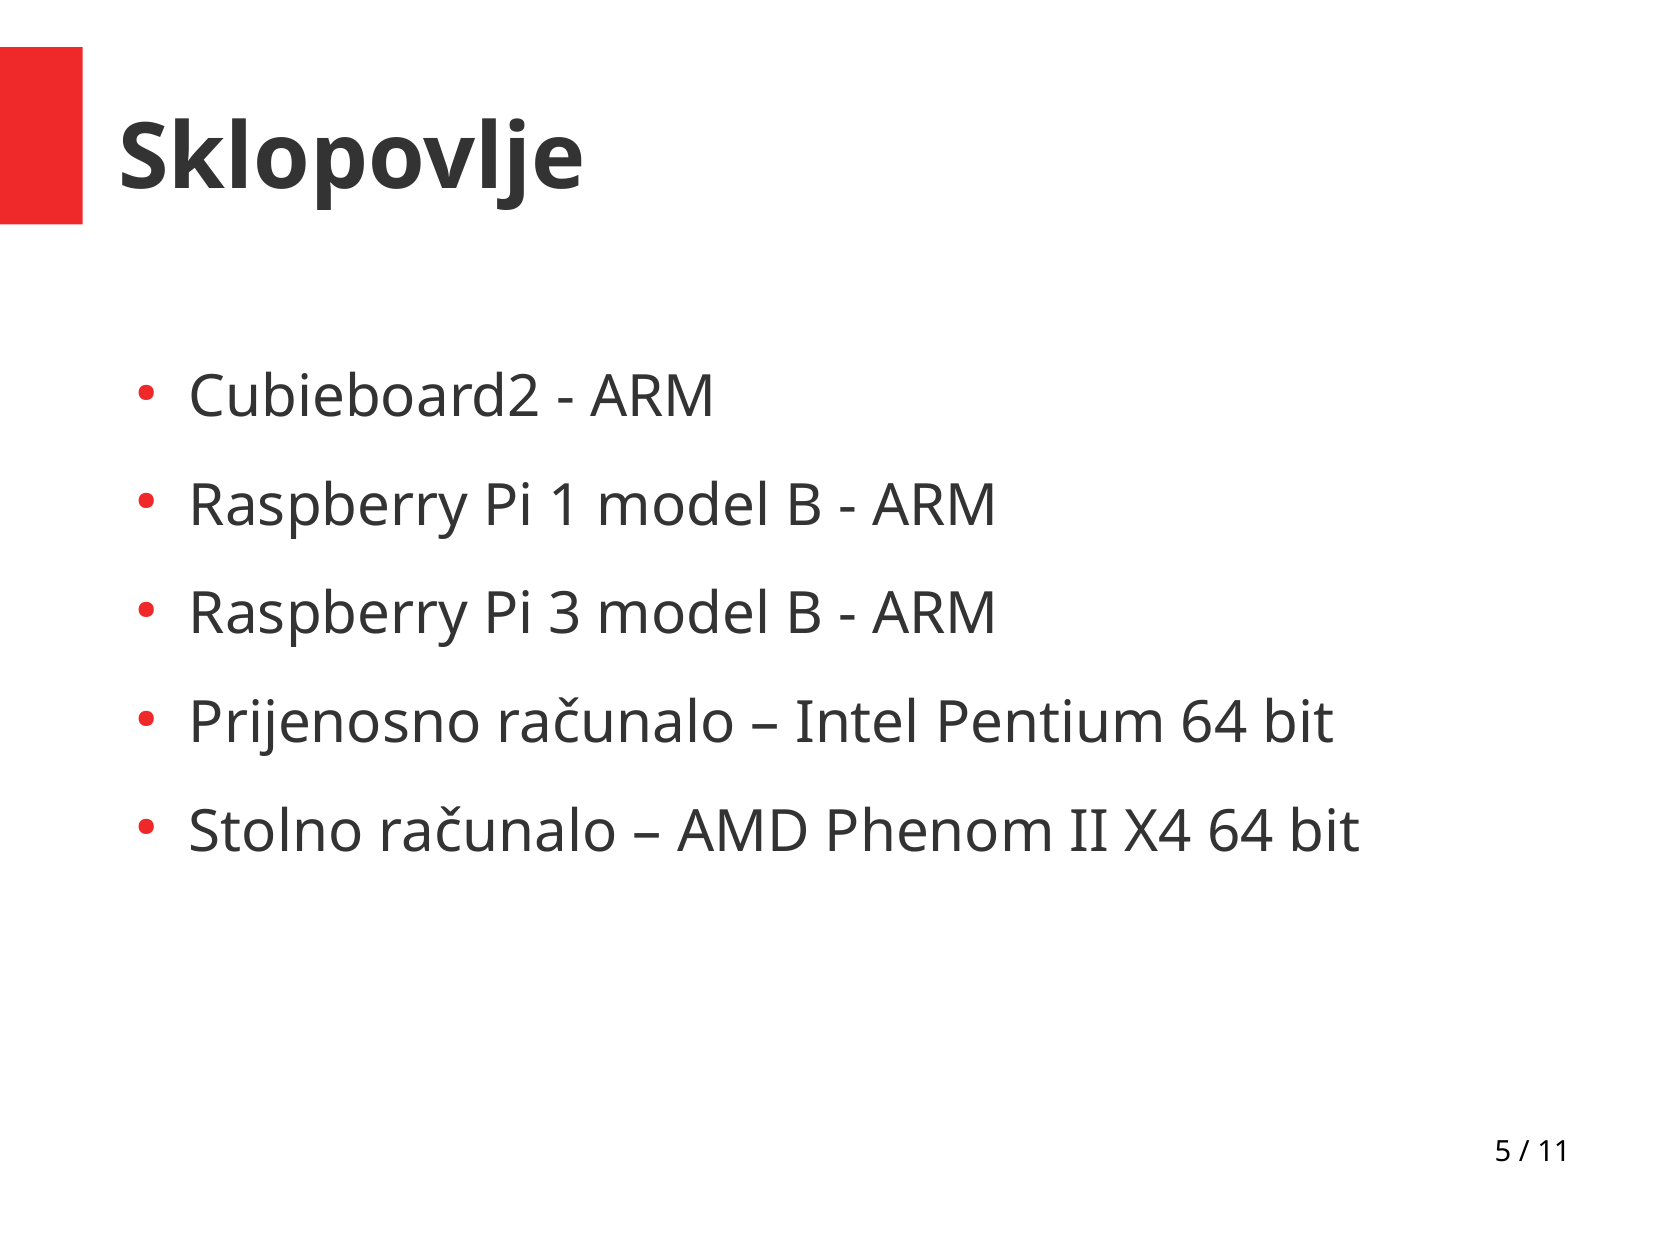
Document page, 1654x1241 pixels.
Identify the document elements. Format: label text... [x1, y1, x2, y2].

title Sklopovlje [118, 49, 1571, 257]
list Cubieboard2 - ARM Raspberry Pi 1 model B - ARM Raspberry Pi 3 model B - ARM Prijenosno računalo – Intel Pentium 64 bit Stolno računalo – AMD Phenom II X4 64 bit [118, 354, 1536, 1074]
